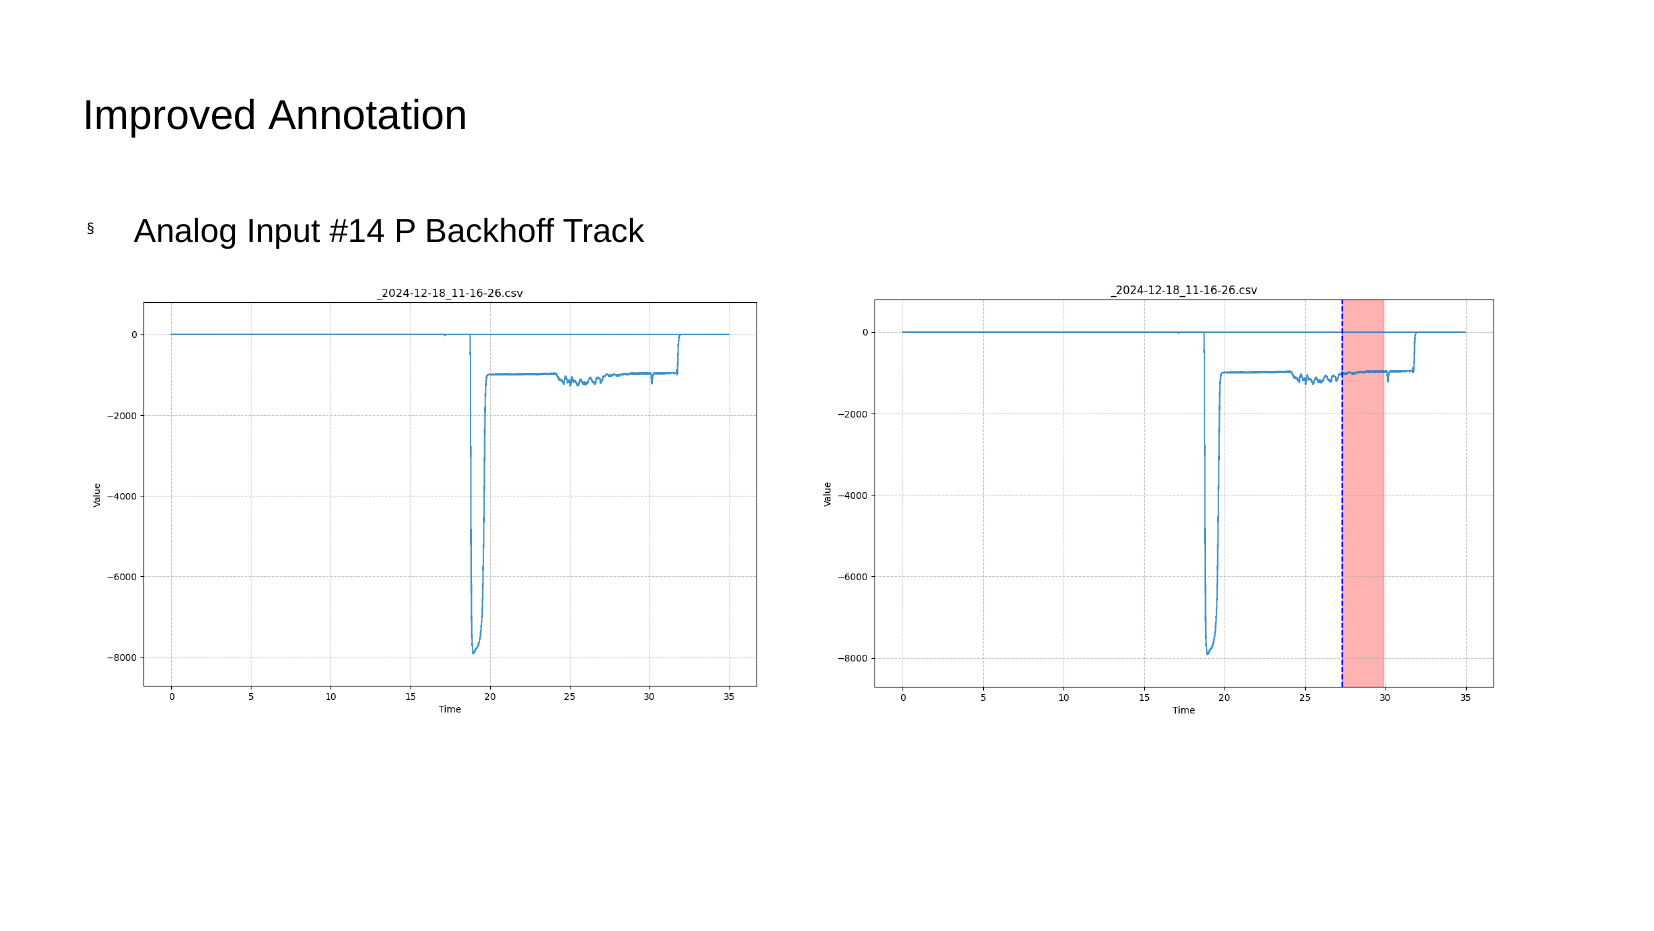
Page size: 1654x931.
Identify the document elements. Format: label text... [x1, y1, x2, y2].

list Analog Input #14 P Backhoff Track [86, 208, 1499, 884]
text_box Improved Annotation [82, 34, 1571, 191]
picture [811, 264, 1519, 722]
picture [68, 274, 793, 722]
